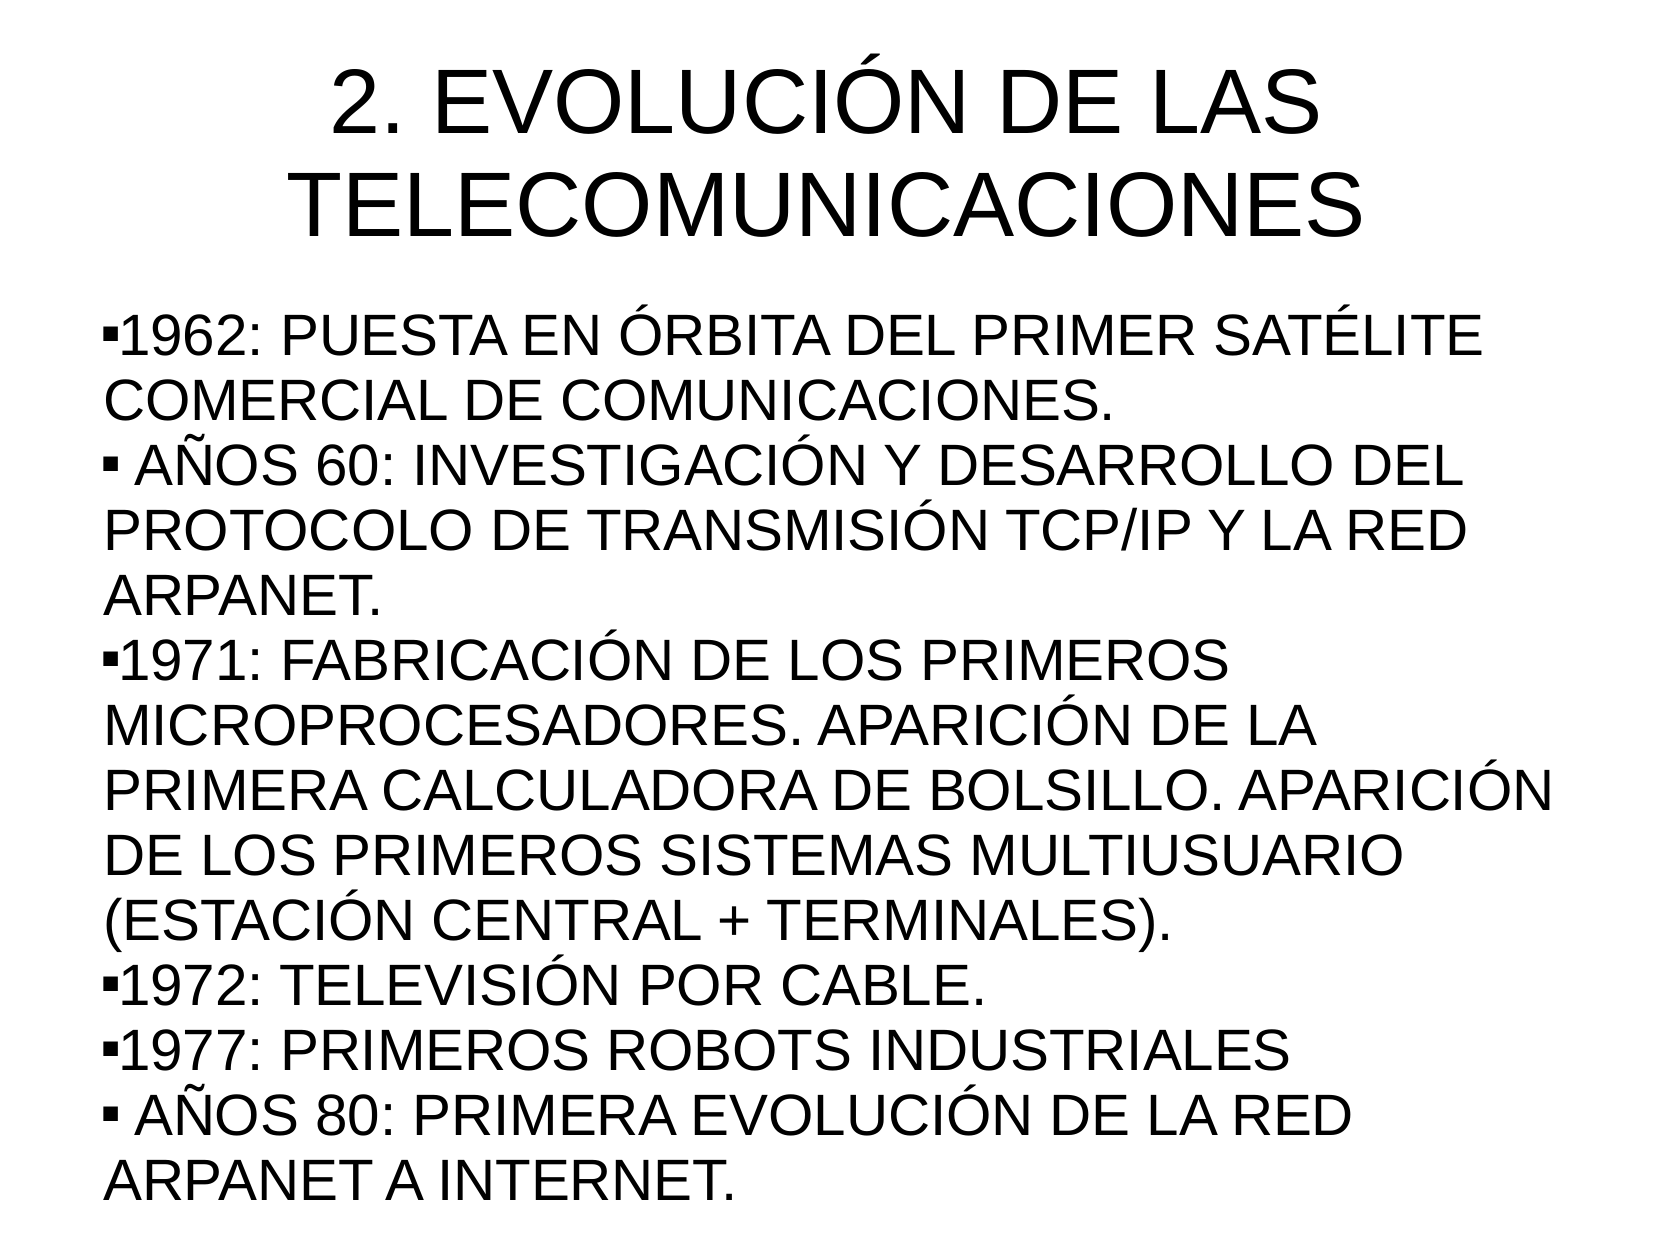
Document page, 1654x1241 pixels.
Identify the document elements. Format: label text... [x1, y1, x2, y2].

title 2. EVOLUCIÓN DE LAS TELECOMUNICACIONES [82, 49, 1571, 257]
text_box 1962: PUESTA EN ÓRBITA DEL PRIMER SATÉLITE COMERCIAL DE COMUNICACIONES. AÑOS 60: INVESTIGACIÓN Y DESARROLLO DEL PROTOCOLO DE TRANSMISIÓN TCP/IP Y LA RED ARPANET. 1971: FABRICACIÓN DE LOS PRIMEROS MICROPROCESADORES. APARICIÓN DE LA PRIMERA CALCULADORA DE BOLSILLO. APARICIÓN DE LOS PRIMEROS SISTEMAS MULTIUSUARIO (ESTACIÓN CENTRAL + TERMINALES). 1972: TELEVISIÓN POR CABLE. 1977: PRIMEROS ROBOTS INDUSTRIALES AÑOS 80: PRIMERA EVOLUCIÓN DE LA RED ARPANET A INTERNET. [88, 295, 1595, 1221]
